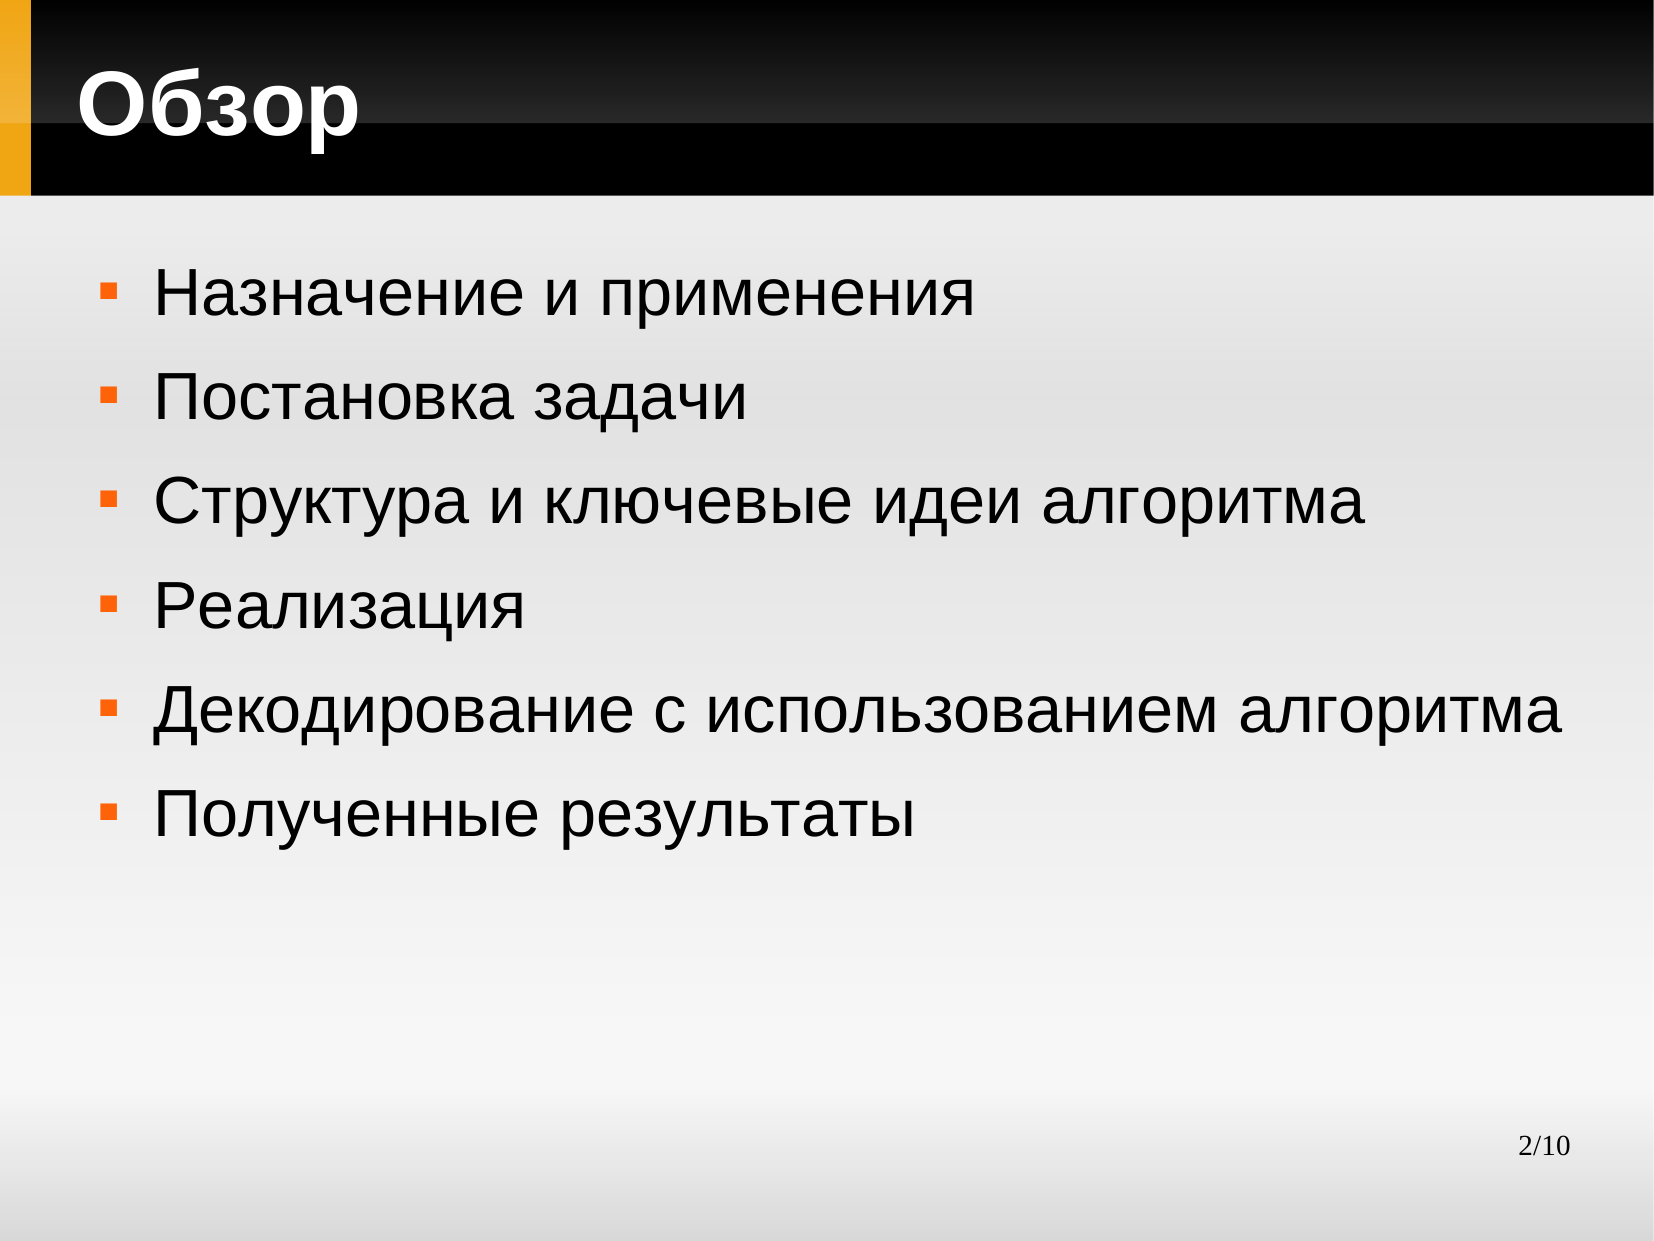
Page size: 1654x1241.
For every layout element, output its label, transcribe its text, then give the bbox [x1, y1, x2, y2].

title Обзор [76, 0, 1565, 208]
picture [0, 0, 1654, 1241]
list Назначение и применения Постановка задачи Структура и ключевые идеи алгоритма Реализация Декодирование с использованием алгоритма Полученные результаты [82, 254, 1571, 1059]
